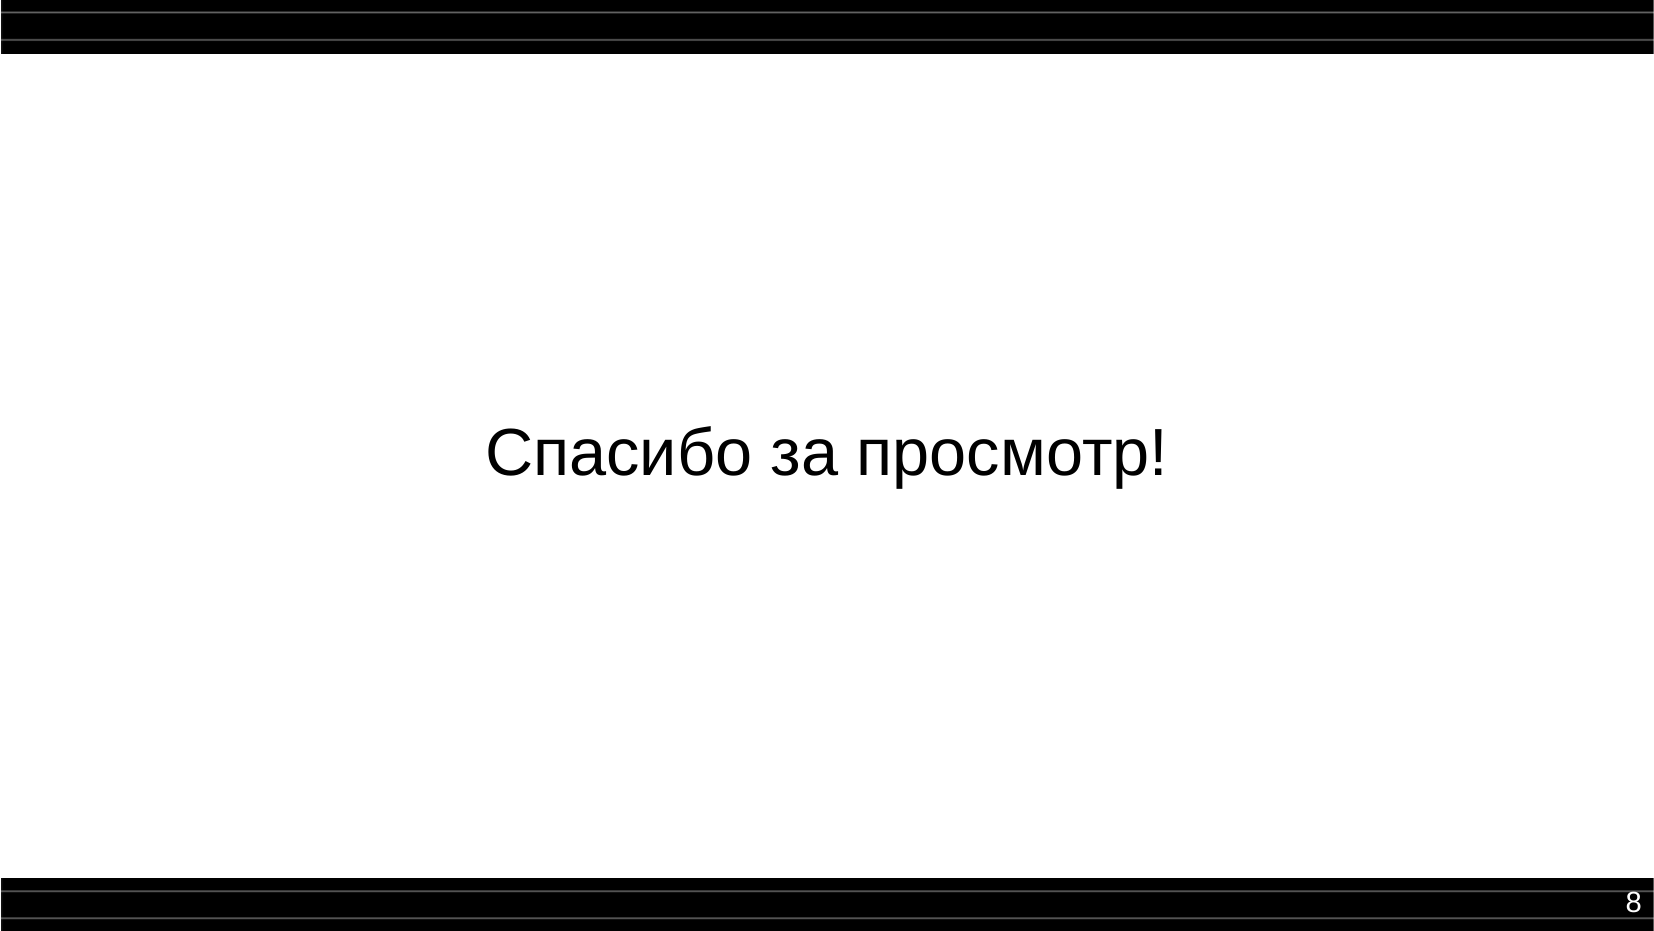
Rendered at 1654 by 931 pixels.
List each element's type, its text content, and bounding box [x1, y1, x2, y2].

picture [1, 878, 1654, 931]
subtitle Спасибо за просмотр! [82, 92, 1571, 813]
picture [1, 0, 1654, 54]
